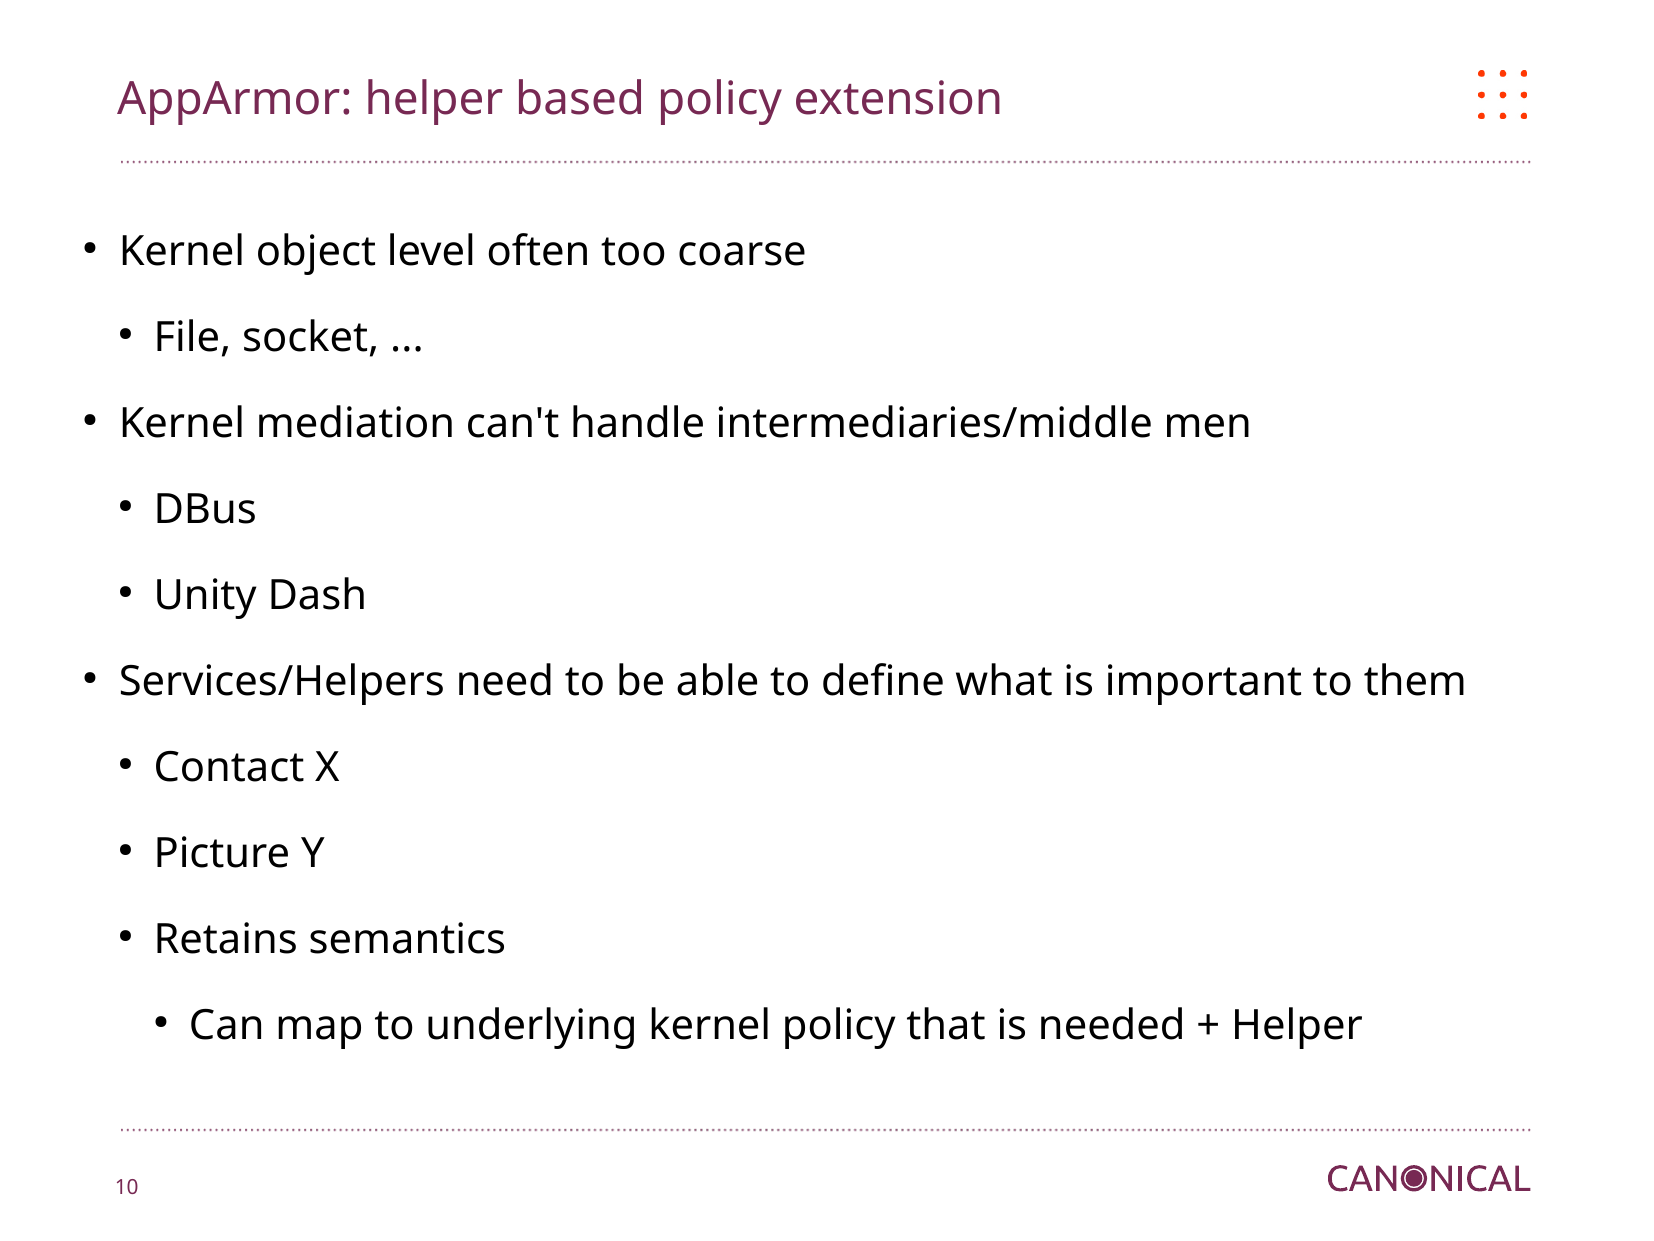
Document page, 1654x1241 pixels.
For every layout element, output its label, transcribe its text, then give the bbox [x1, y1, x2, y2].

list Kernel object level often too coarse File, socket, ... Kernel mediation can't handle intermediaries/middle men DBus Unity Dash Services/Helpers need to be able to define what is important to them Contact X Picture Y Retains semantics Can map to underlying kernel policy that is needed + Helper [82, 206, 1571, 916]
picture [111, 159, 1533, 166]
picture [1478, 70, 1527, 119]
picture [111, 1127, 1533, 1134]
title AppArmor: helper based policy extension [117, 71, 1447, 123]
